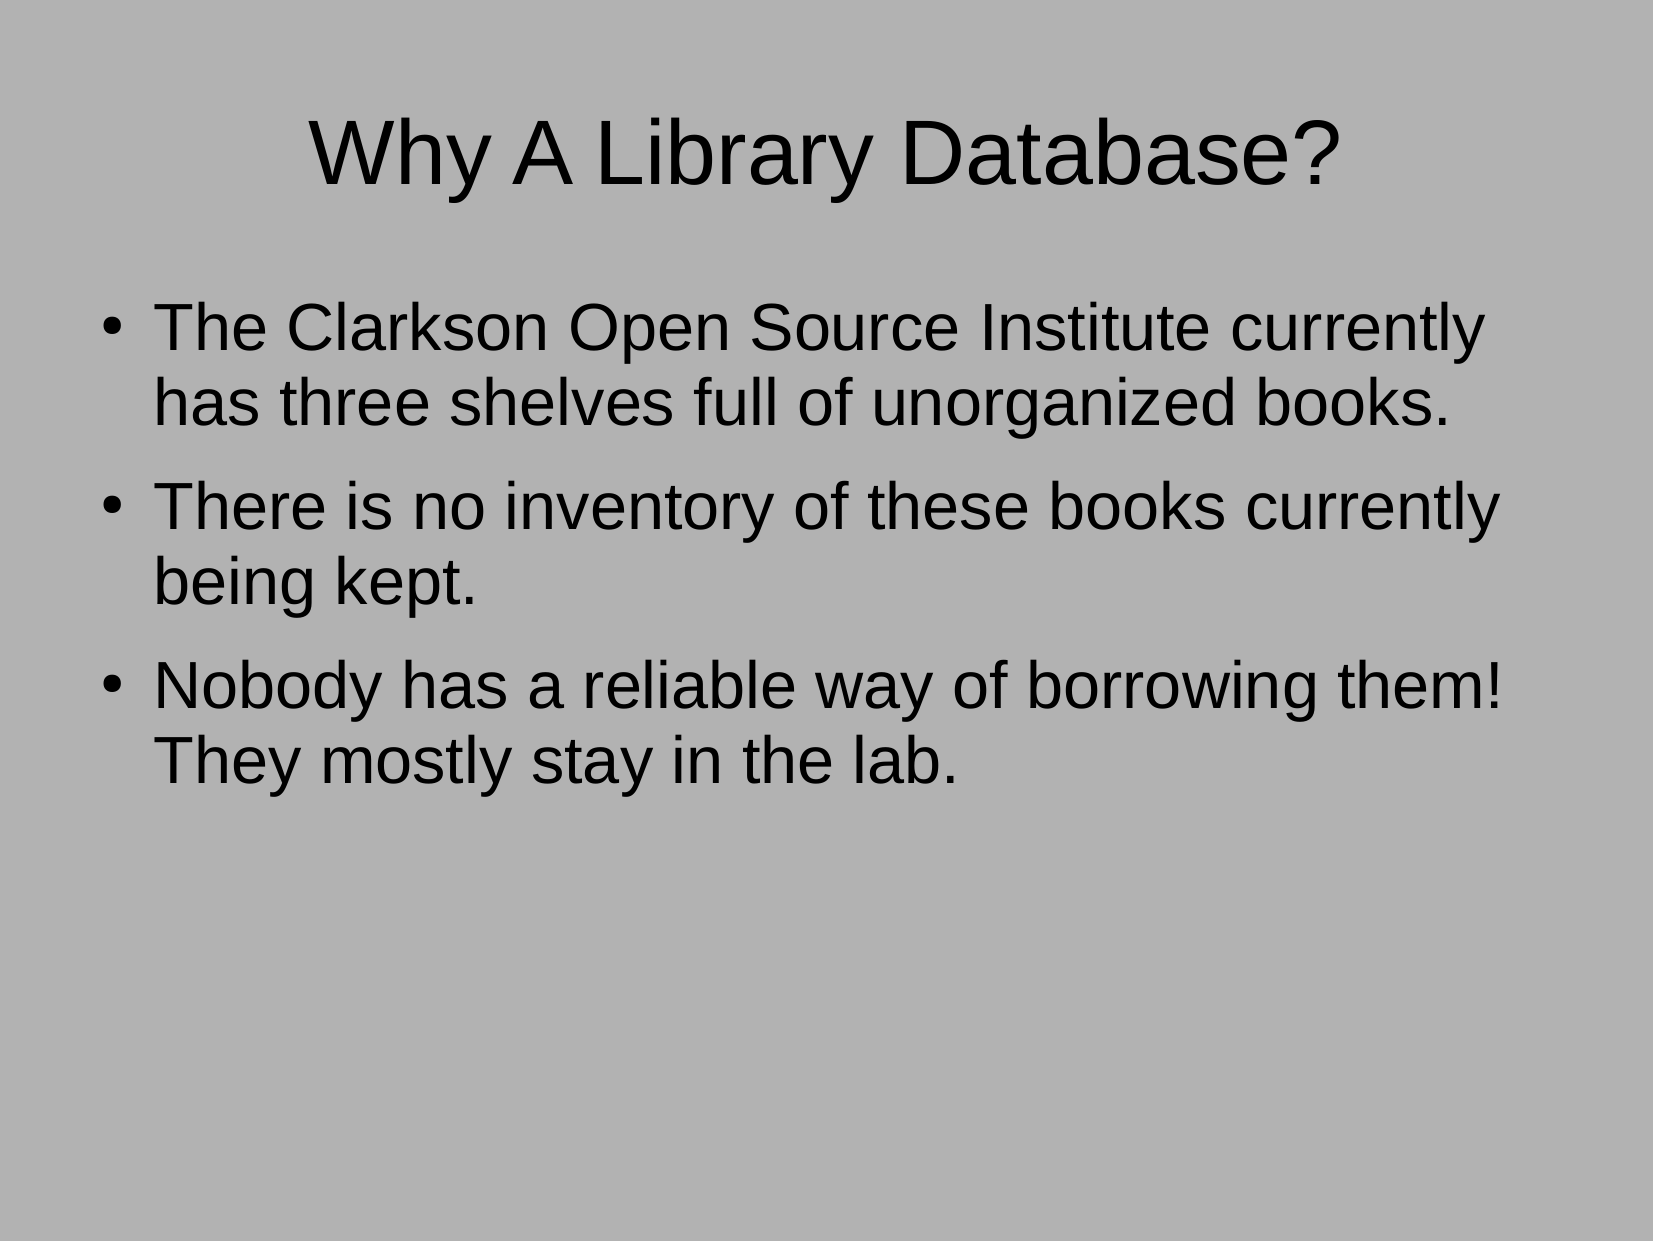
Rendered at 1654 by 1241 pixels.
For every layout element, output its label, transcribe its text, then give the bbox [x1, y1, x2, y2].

list The Clarkson Open Source Institute currently has three shelves full of unorganized books. There is no inventory of these books currently being kept. Nobody has a reliable way of borrowing them! They mostly stay in the lab. [82, 290, 1571, 1010]
title Why A Library Database? [82, 49, 1571, 257]
